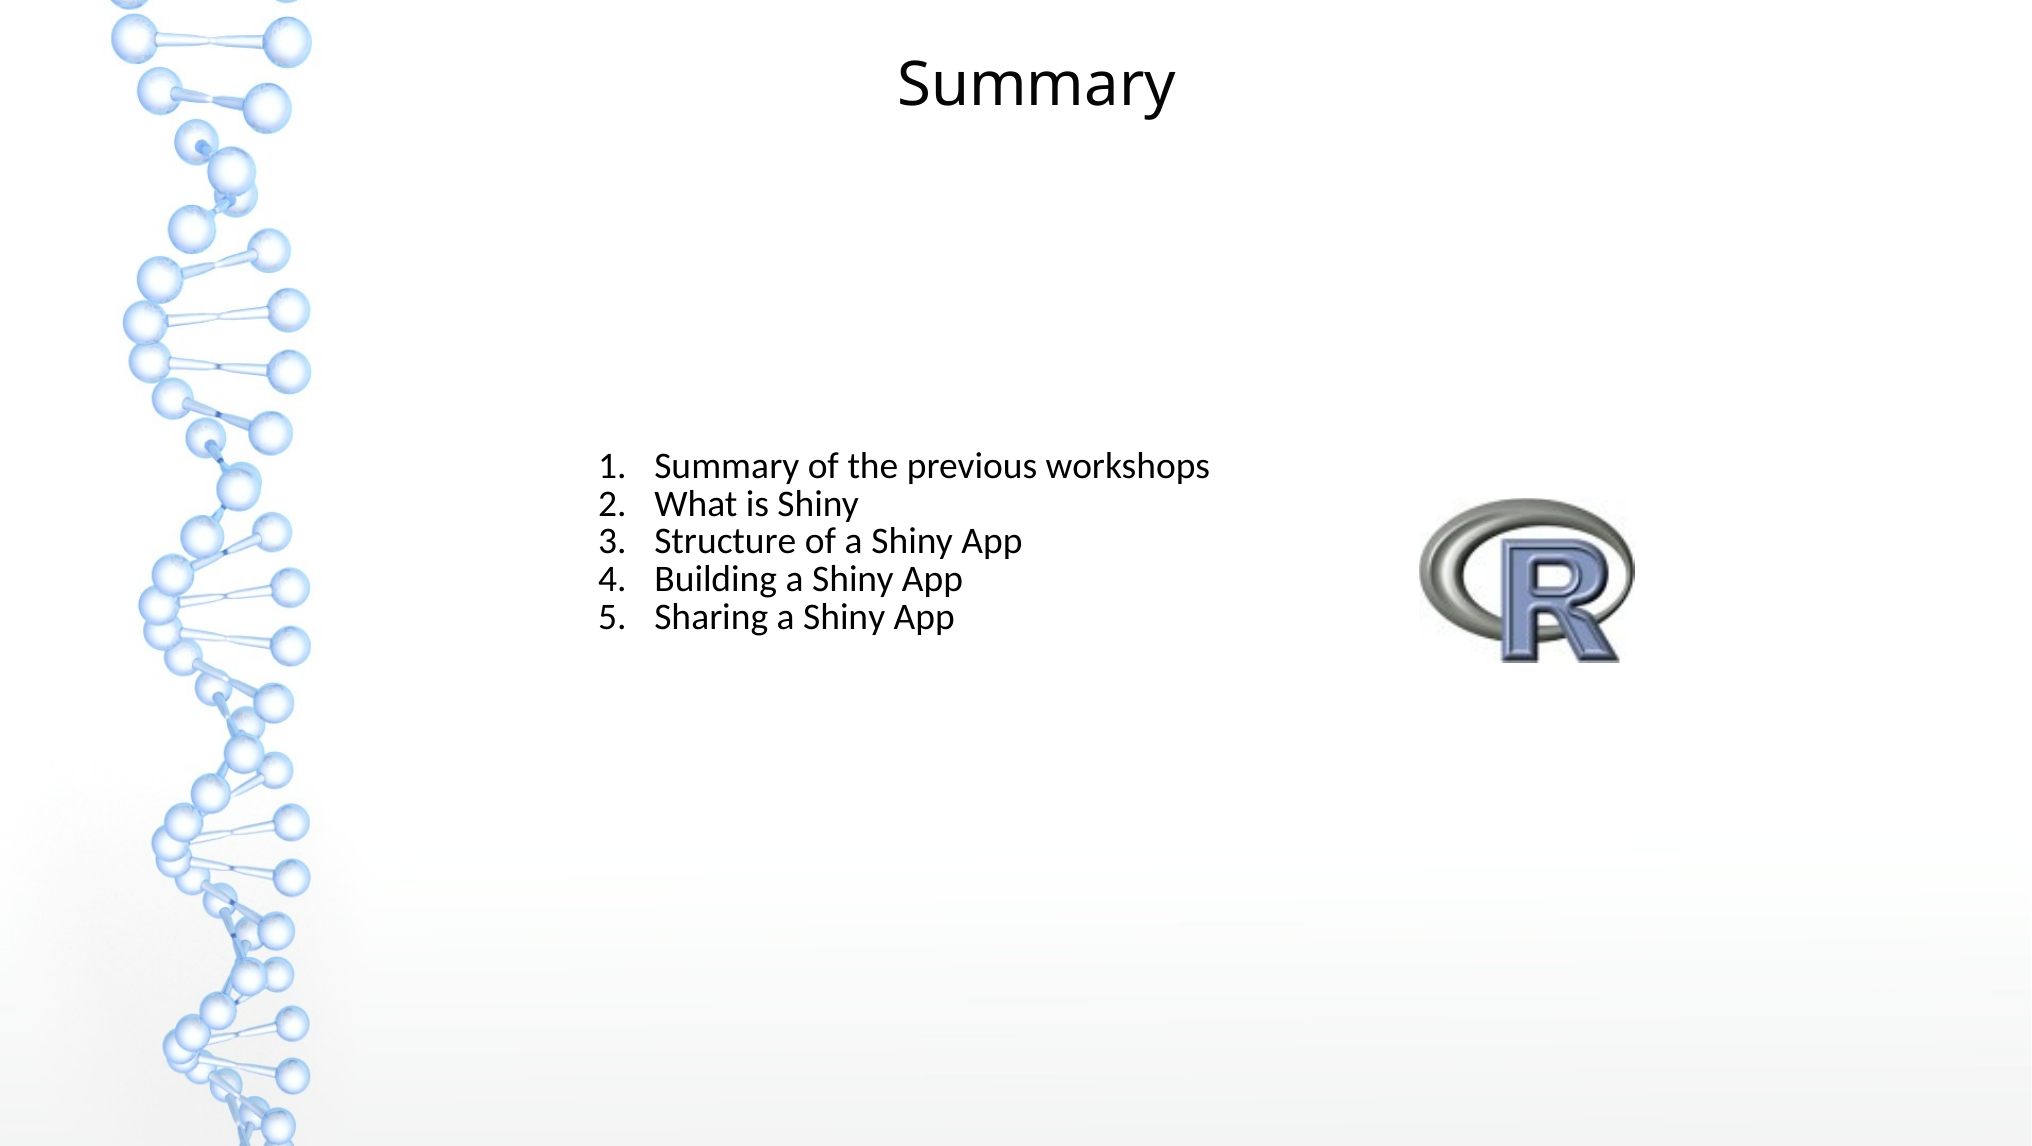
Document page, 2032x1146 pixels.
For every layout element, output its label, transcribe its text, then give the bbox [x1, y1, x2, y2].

text_box Summary [896, 43, 1196, 139]
picture [1419, 498, 1635, 663]
text_box Summary of the previous workshops What is Shiny Structure of a Shiny App Building a Shiny App Sharing a Shiny App [583, 442, 1233, 689]
